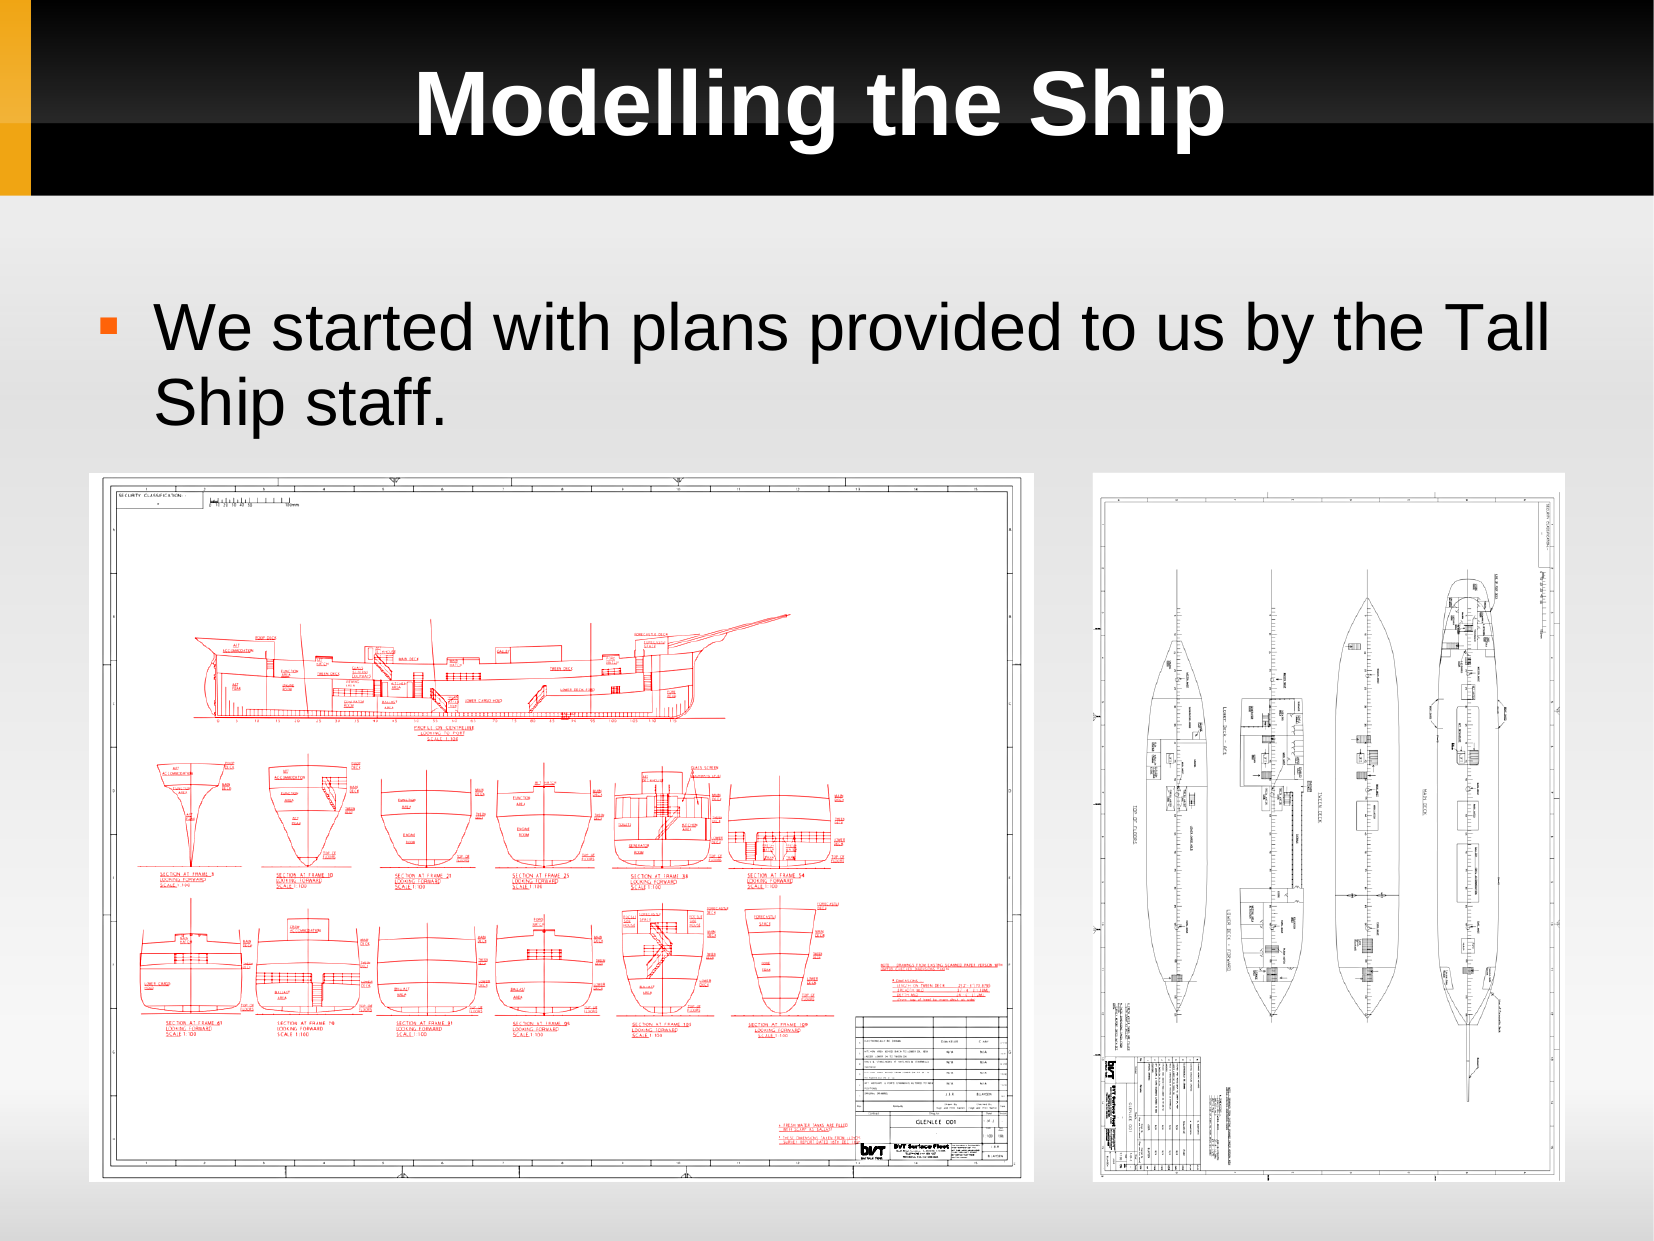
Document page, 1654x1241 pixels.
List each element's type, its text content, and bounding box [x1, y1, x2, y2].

title Modelling the Ship [76, 0, 1565, 208]
list We started with plans provided to us by the Tall Ship staff. [82, 290, 1571, 1109]
picture [0, 0, 1654, 1241]
